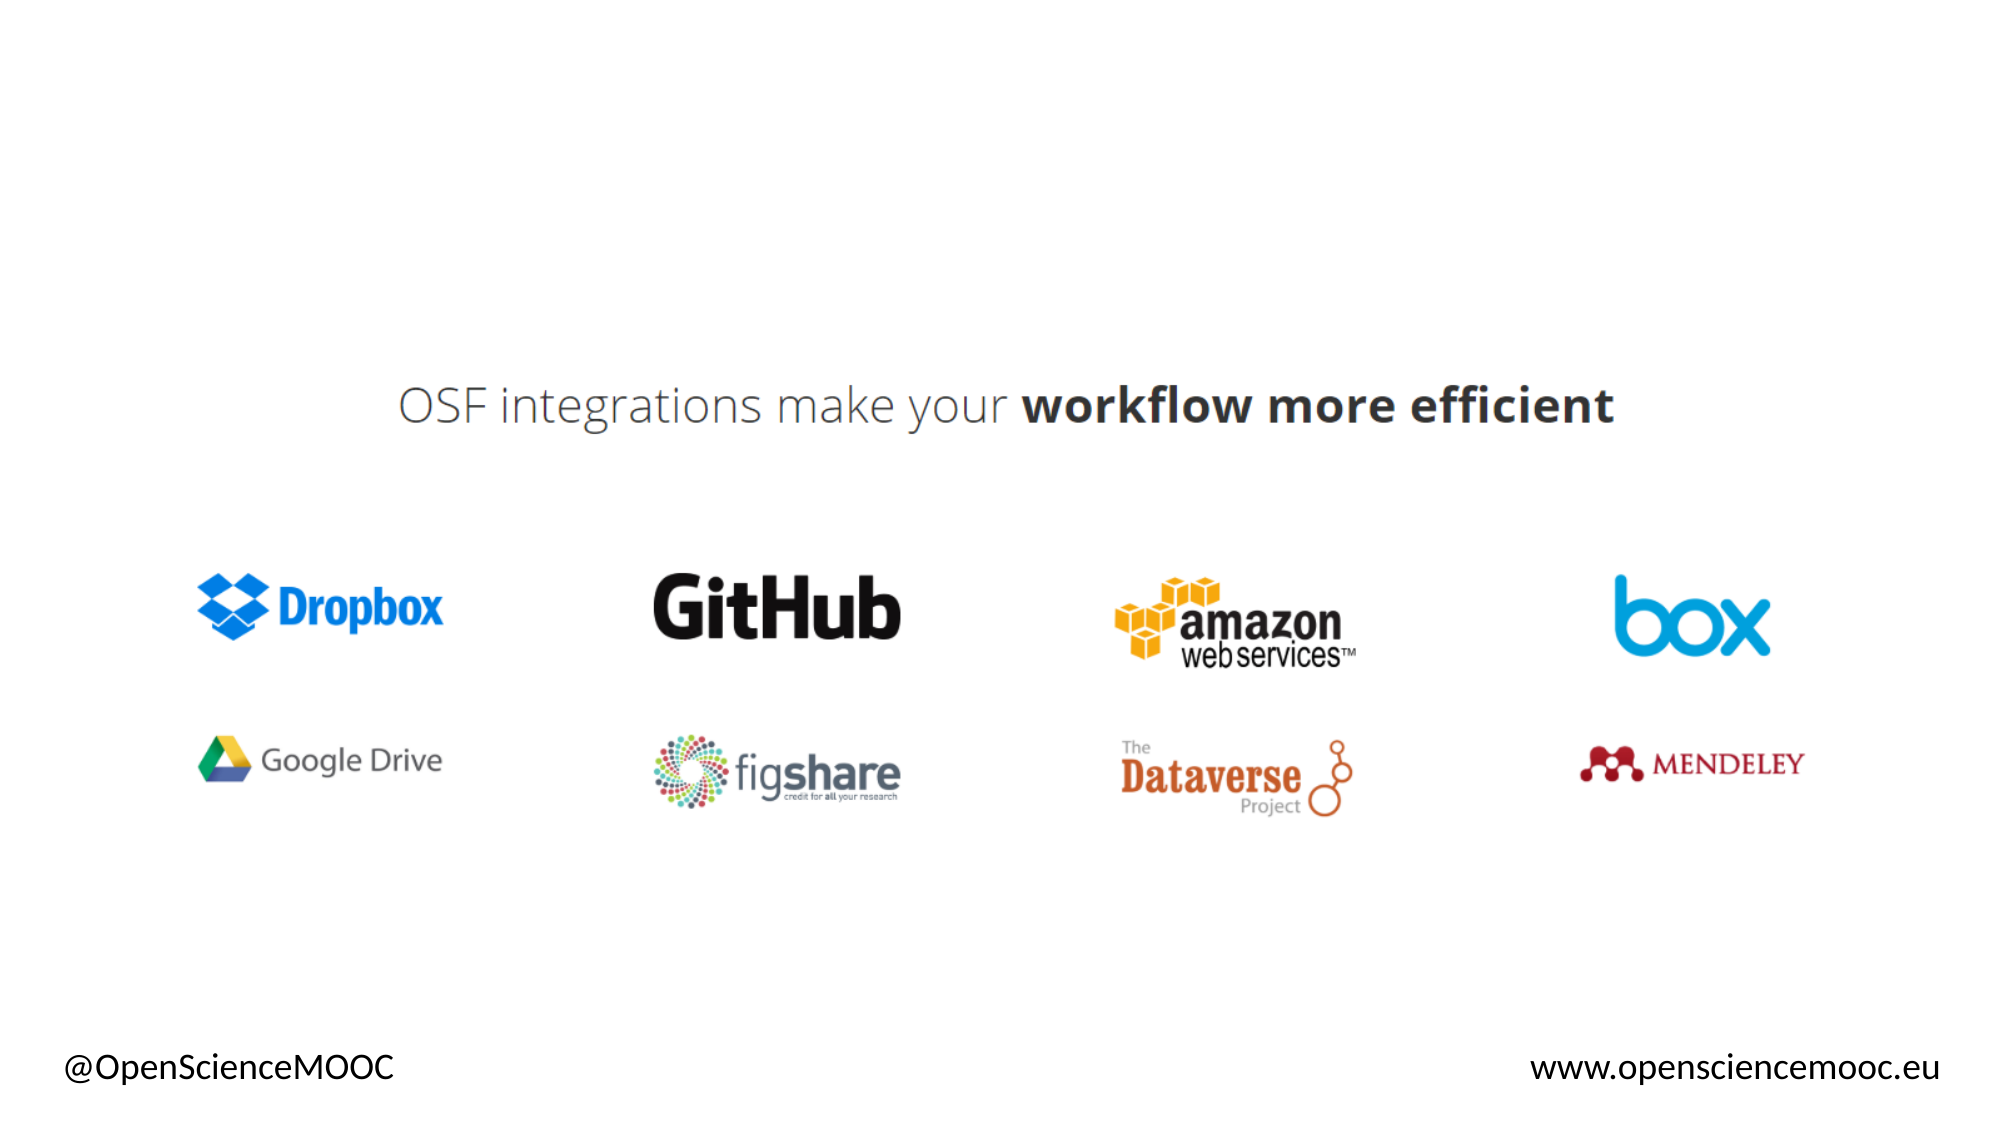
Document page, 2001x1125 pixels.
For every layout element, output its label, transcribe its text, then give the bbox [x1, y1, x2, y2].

picture [151, 315, 1849, 894]
text_box www.opensciencemooc.eu [1515, 1035, 1956, 1095]
text_box @OpenScienceMOOC [47, 1035, 410, 1095]
